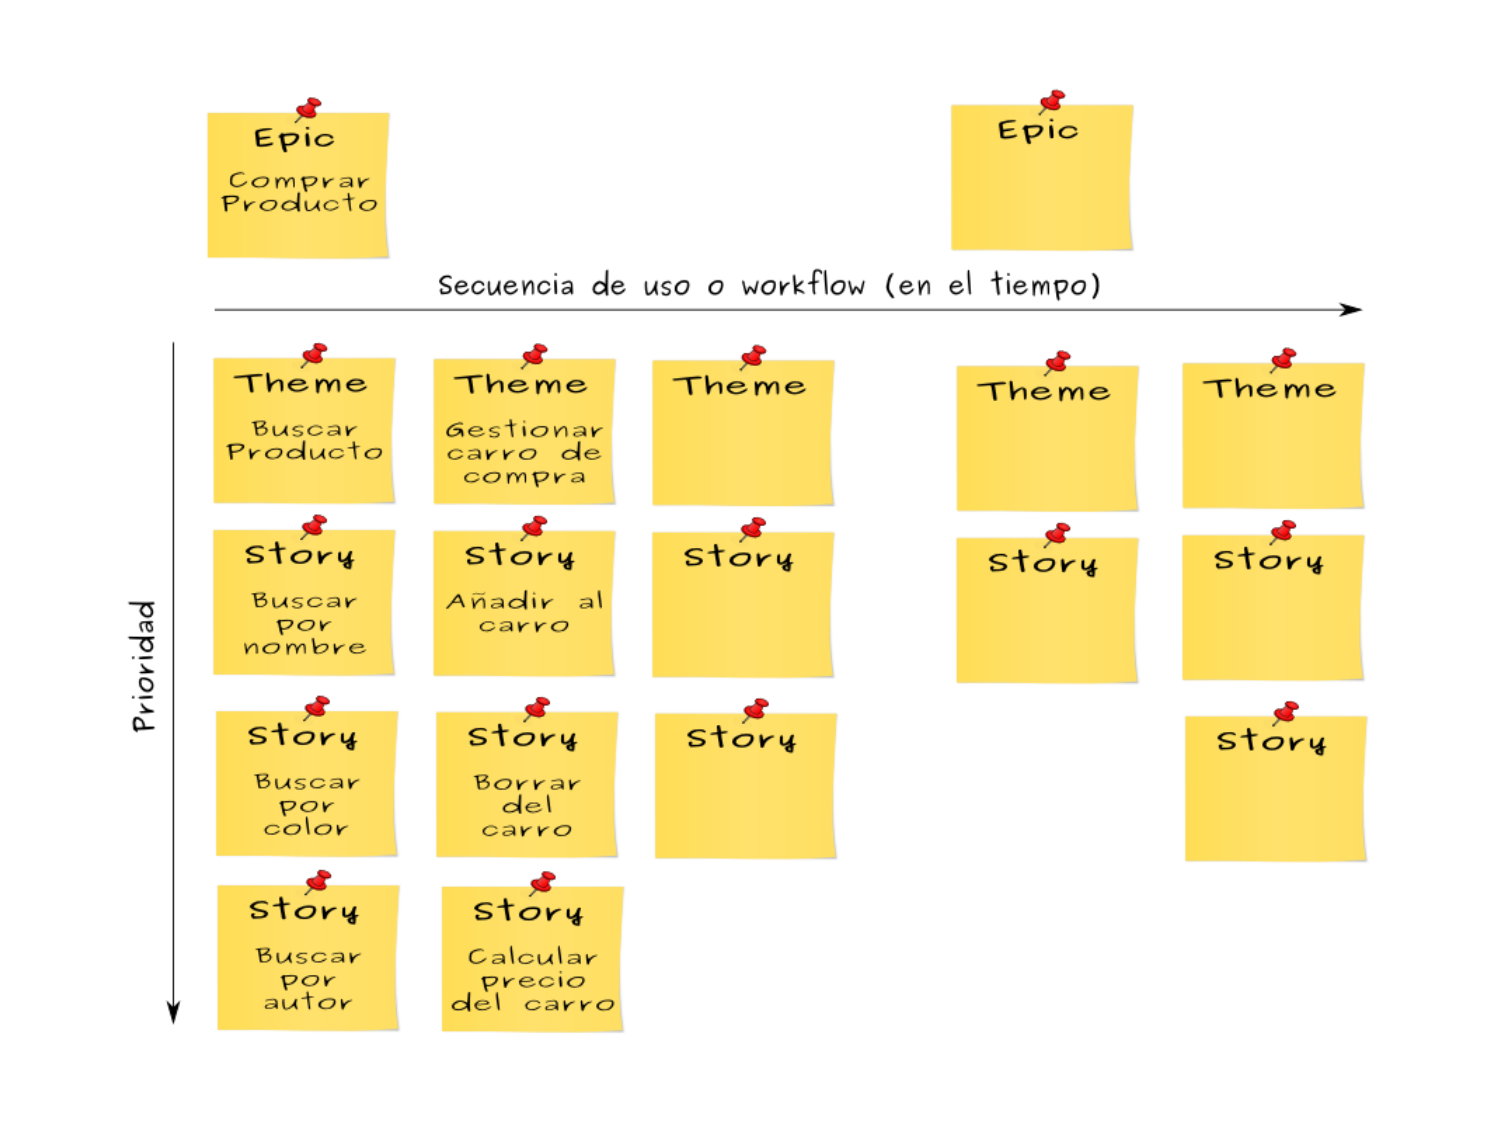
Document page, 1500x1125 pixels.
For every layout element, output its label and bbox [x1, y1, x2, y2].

picture [121, 85, 1379, 1040]
